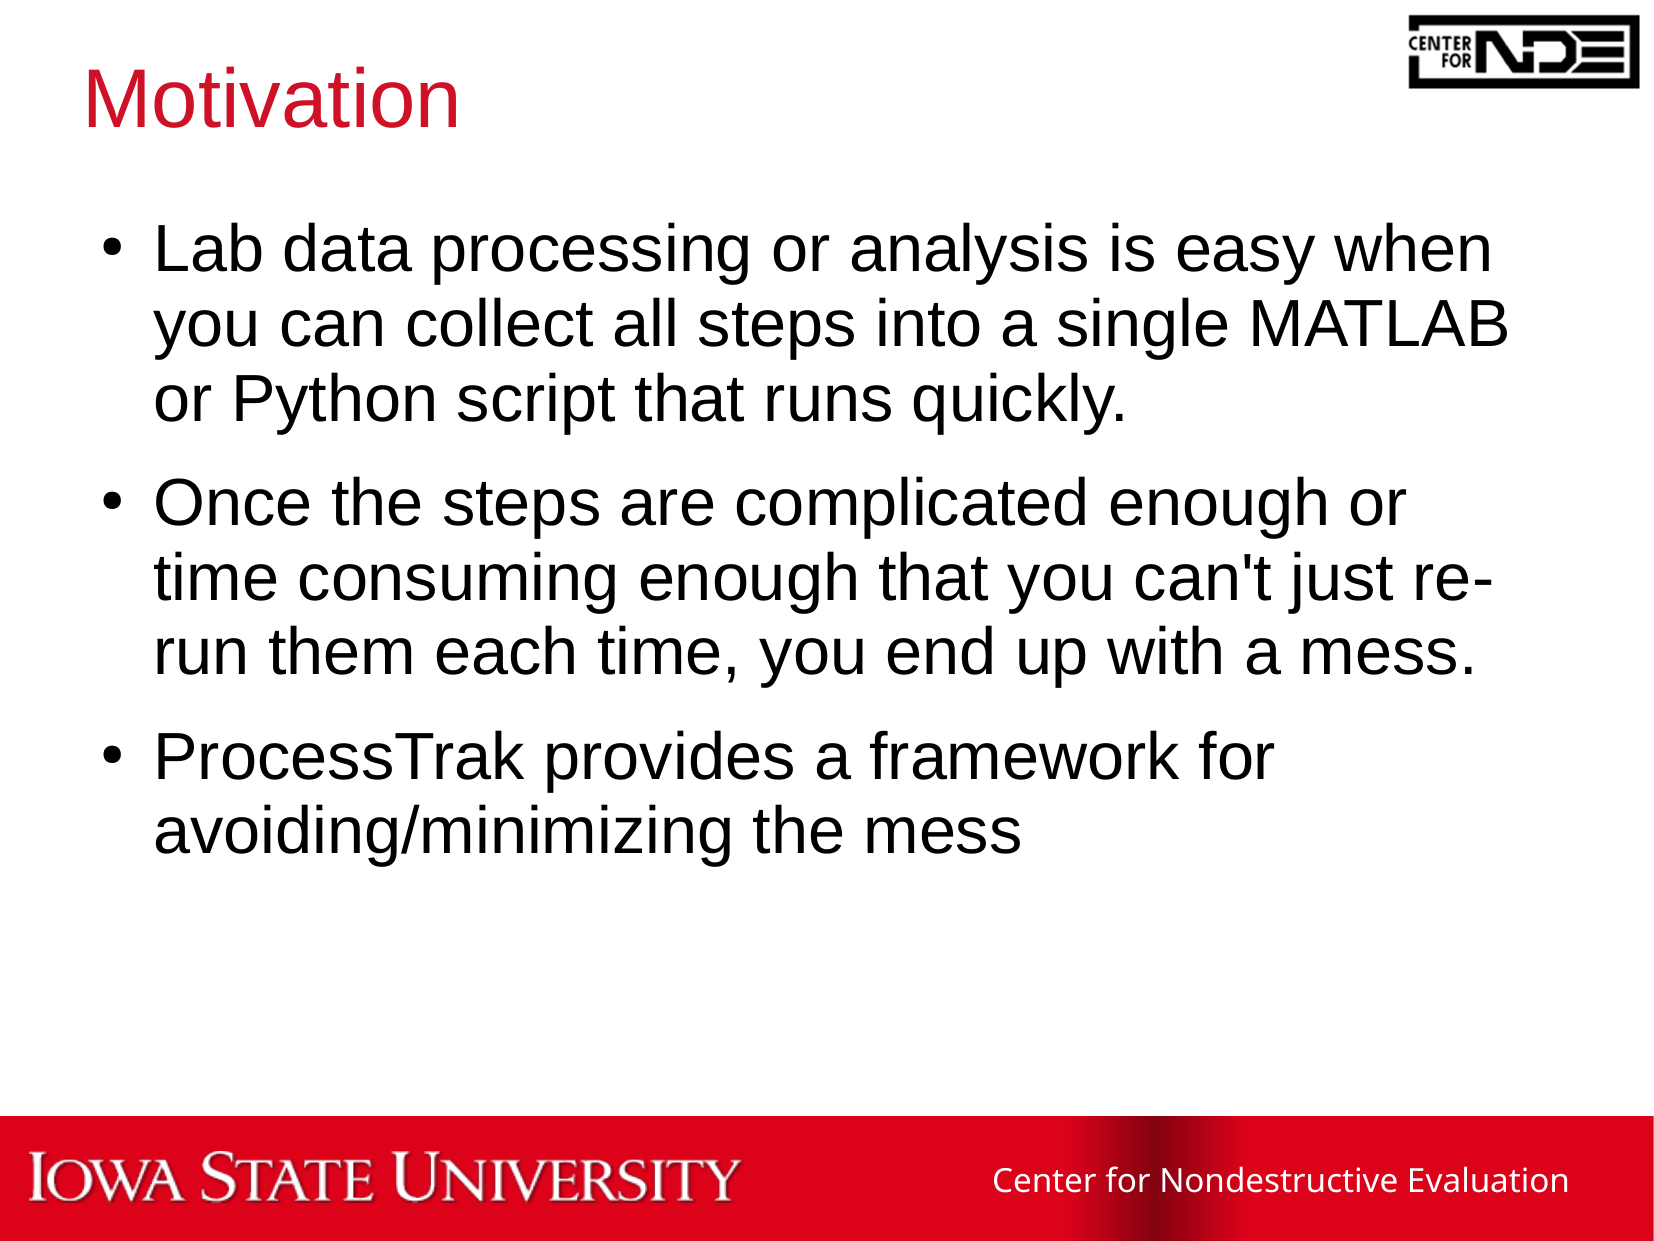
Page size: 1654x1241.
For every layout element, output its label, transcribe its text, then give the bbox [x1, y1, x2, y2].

title Motivation [82, 31, 1407, 167]
list Lab data processing or analysis is easy when you can collect all steps into a single MATLAB or Python script that runs quickly. Once the steps are complicated enough or time consuming enough that you can't just re-run them each time, you end up with a mess. ProcessTrak provides a framework for avoiding/minimizing the mess [82, 211, 1546, 931]
picture [0, 1116, 1654, 1241]
picture [1406, 12, 1642, 91]
